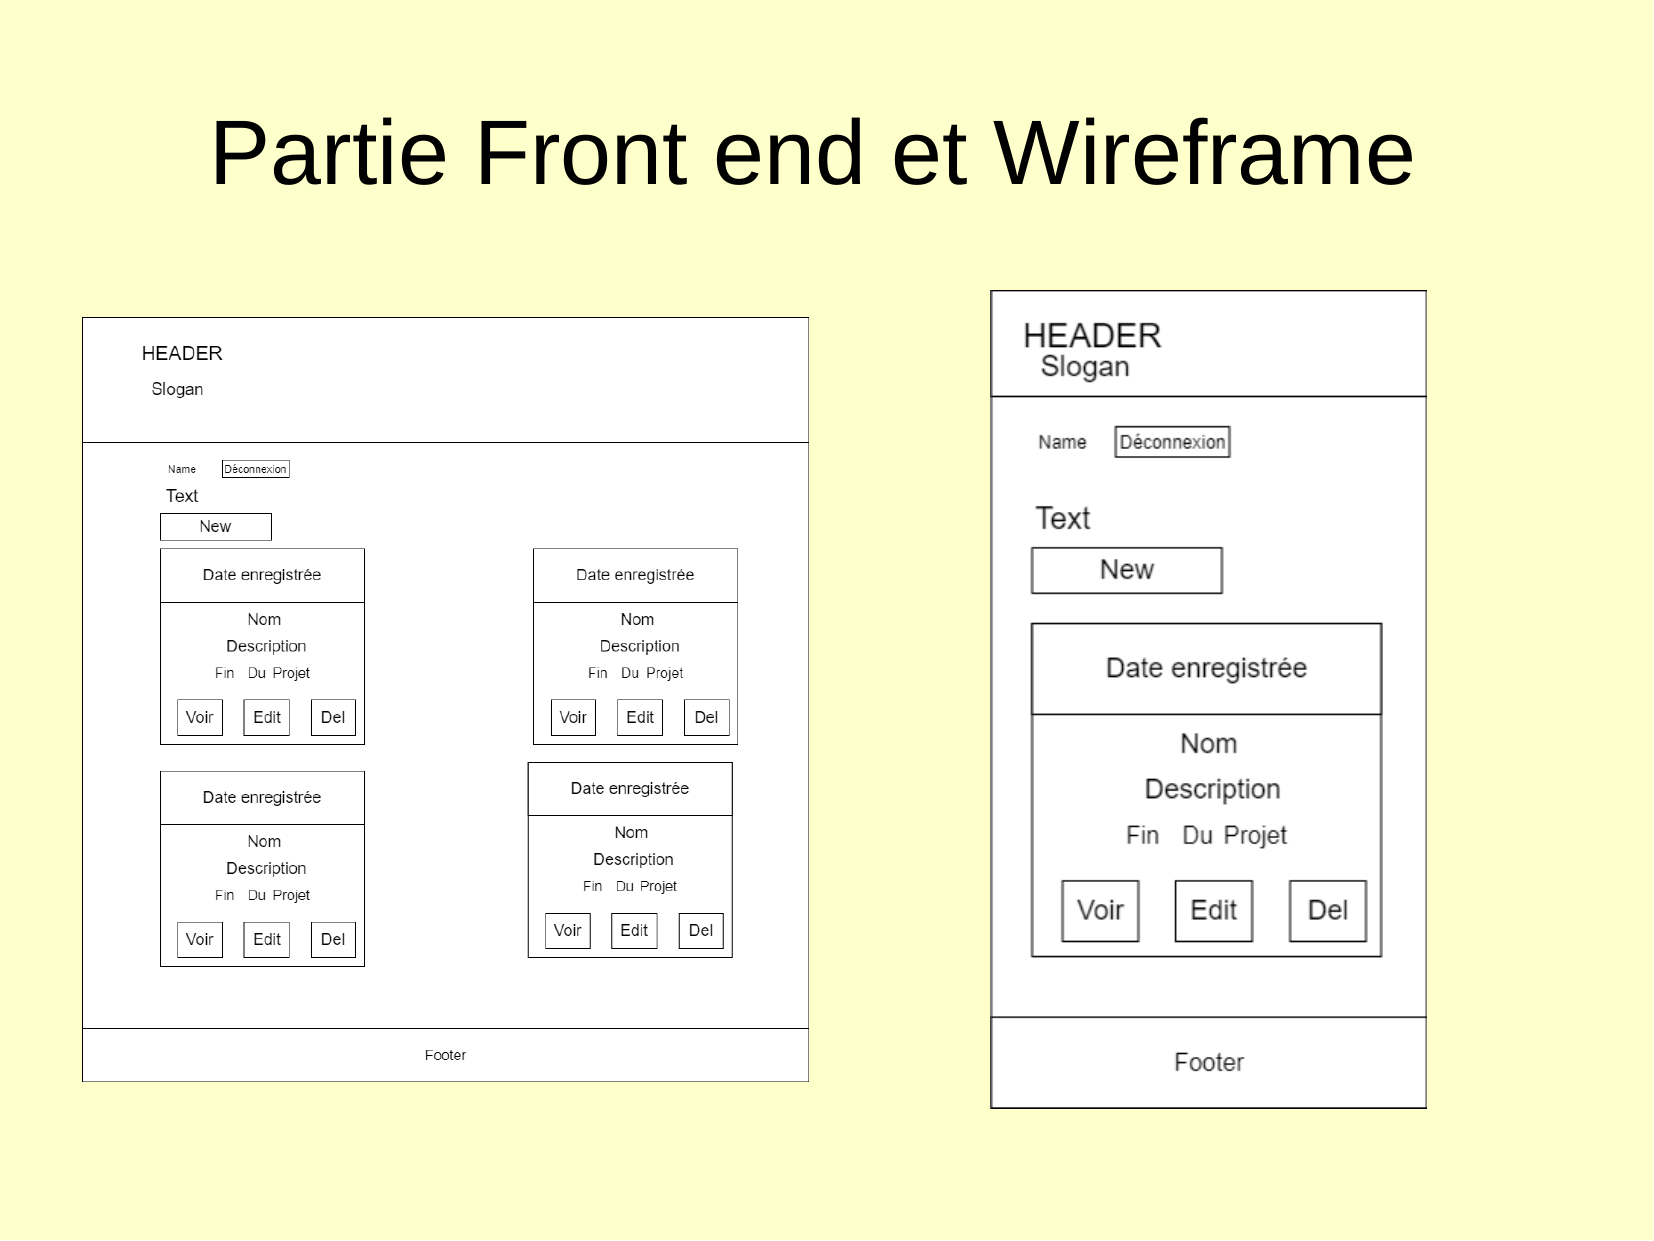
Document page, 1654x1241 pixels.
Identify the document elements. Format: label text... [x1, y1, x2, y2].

title Partie Front end et Wireframe [82, 49, 1571, 257]
picture [990, 290, 1427, 1109]
picture [82, 317, 809, 1082]
